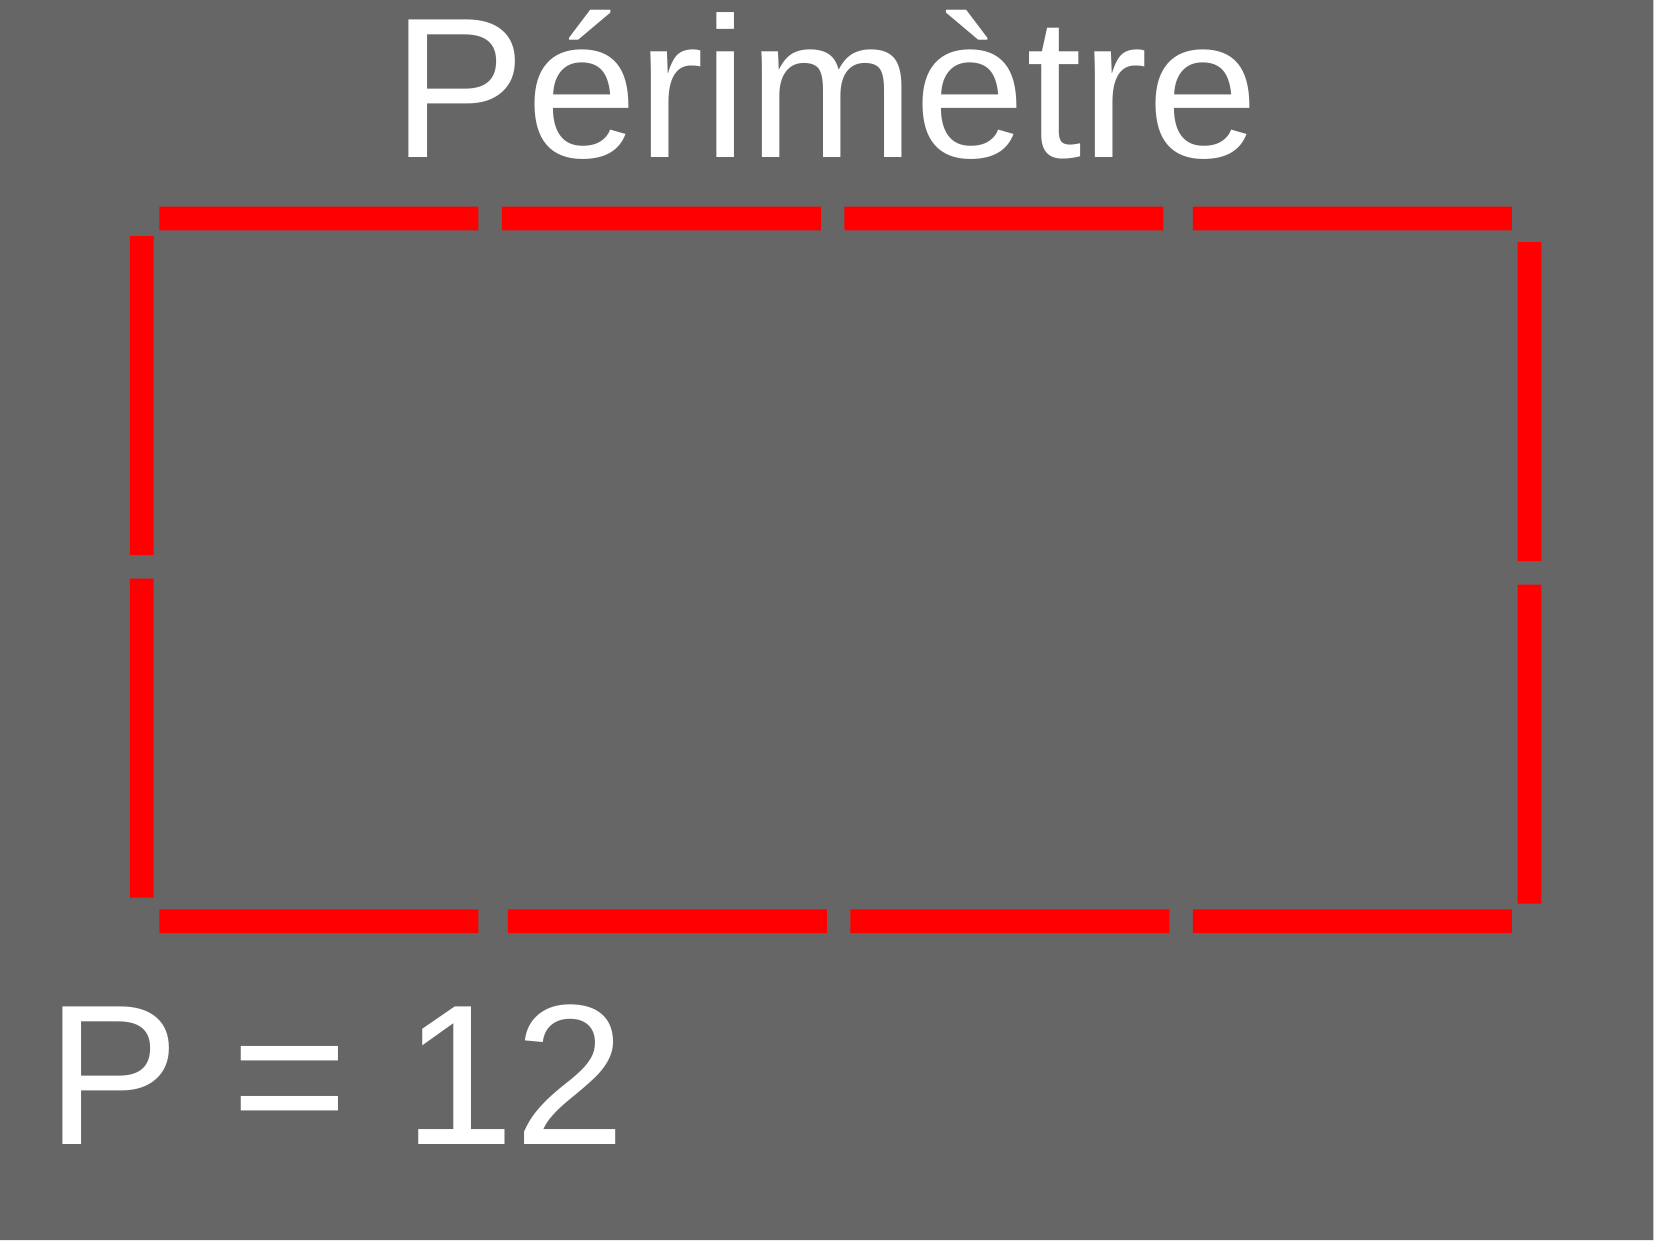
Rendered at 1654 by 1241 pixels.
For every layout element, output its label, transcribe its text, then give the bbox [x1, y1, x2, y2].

title P = 12 [46, 944, 993, 1205]
title Périmètre [353, 0, 1300, 219]
text_box [0, 0, 1654, 1241]
